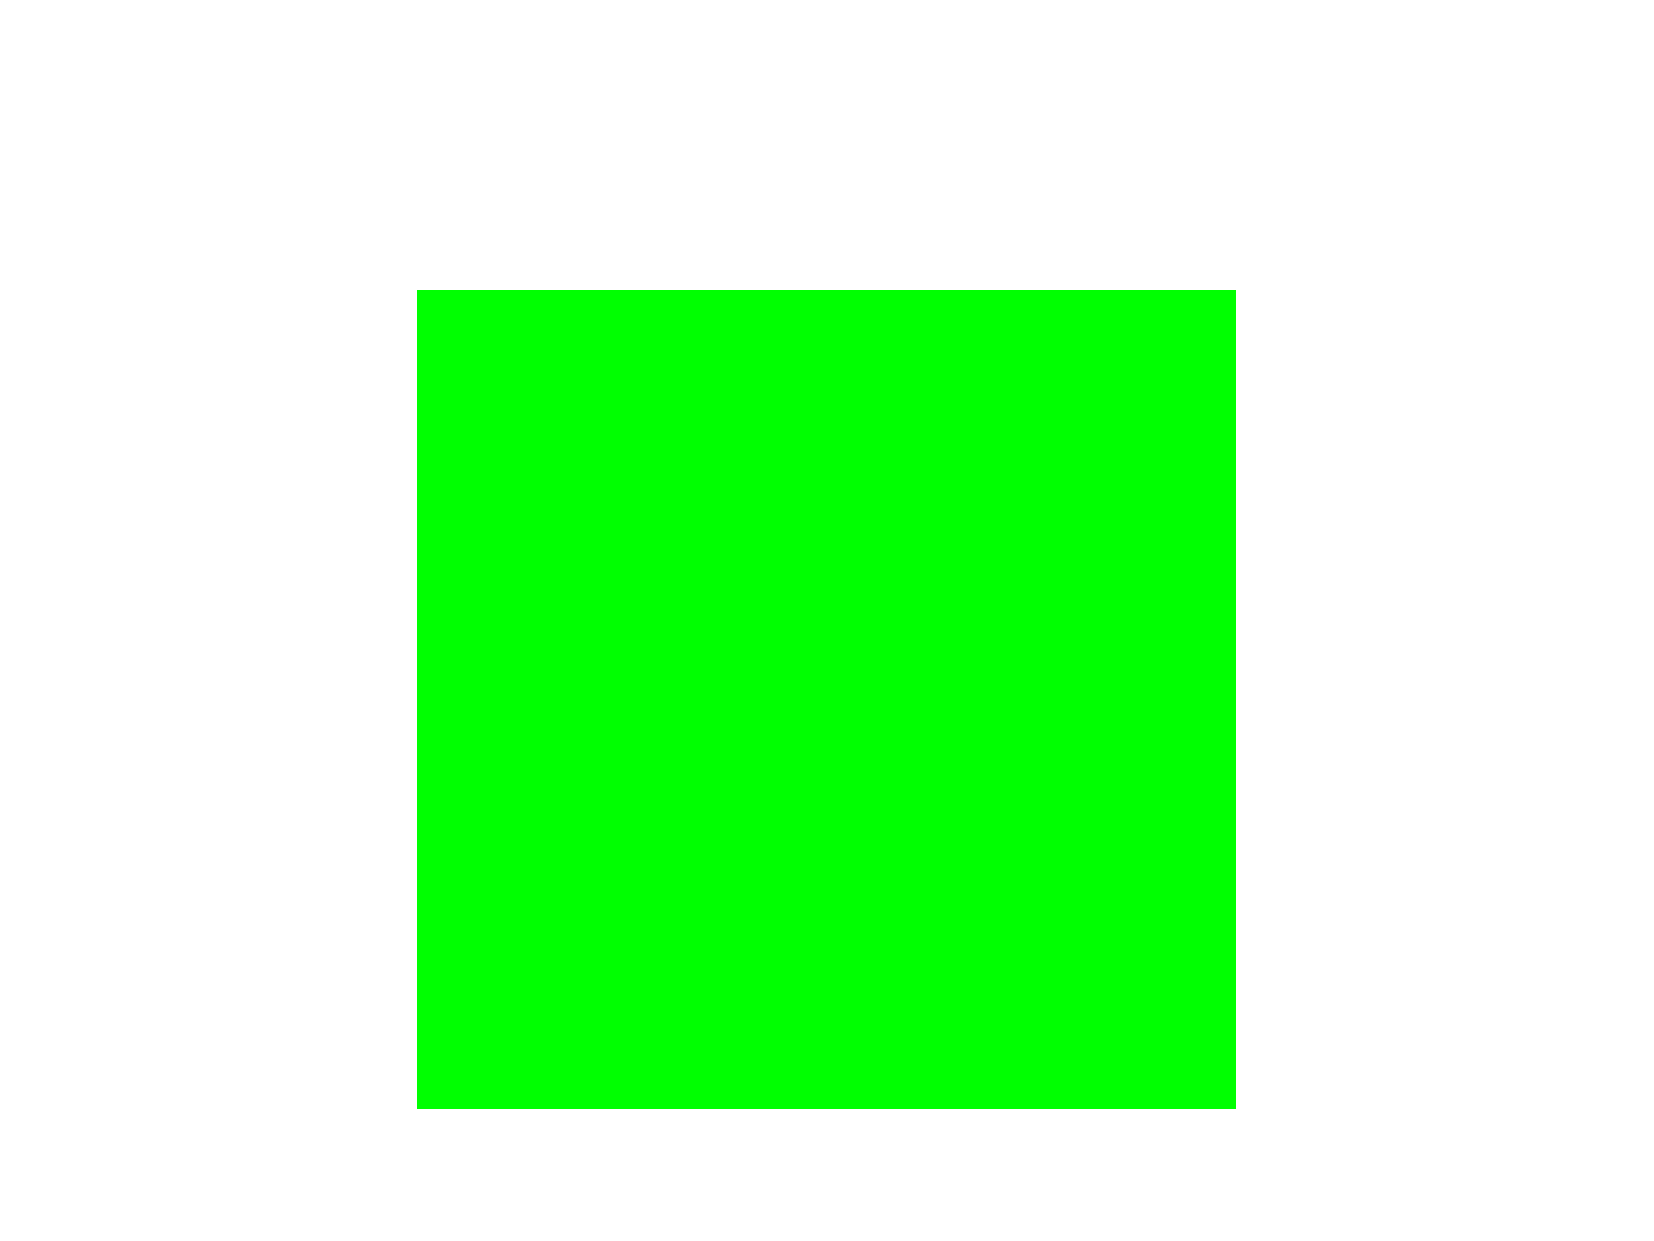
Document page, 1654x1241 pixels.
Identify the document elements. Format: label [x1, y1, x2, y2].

picture [417, 290, 1236, 1109]
